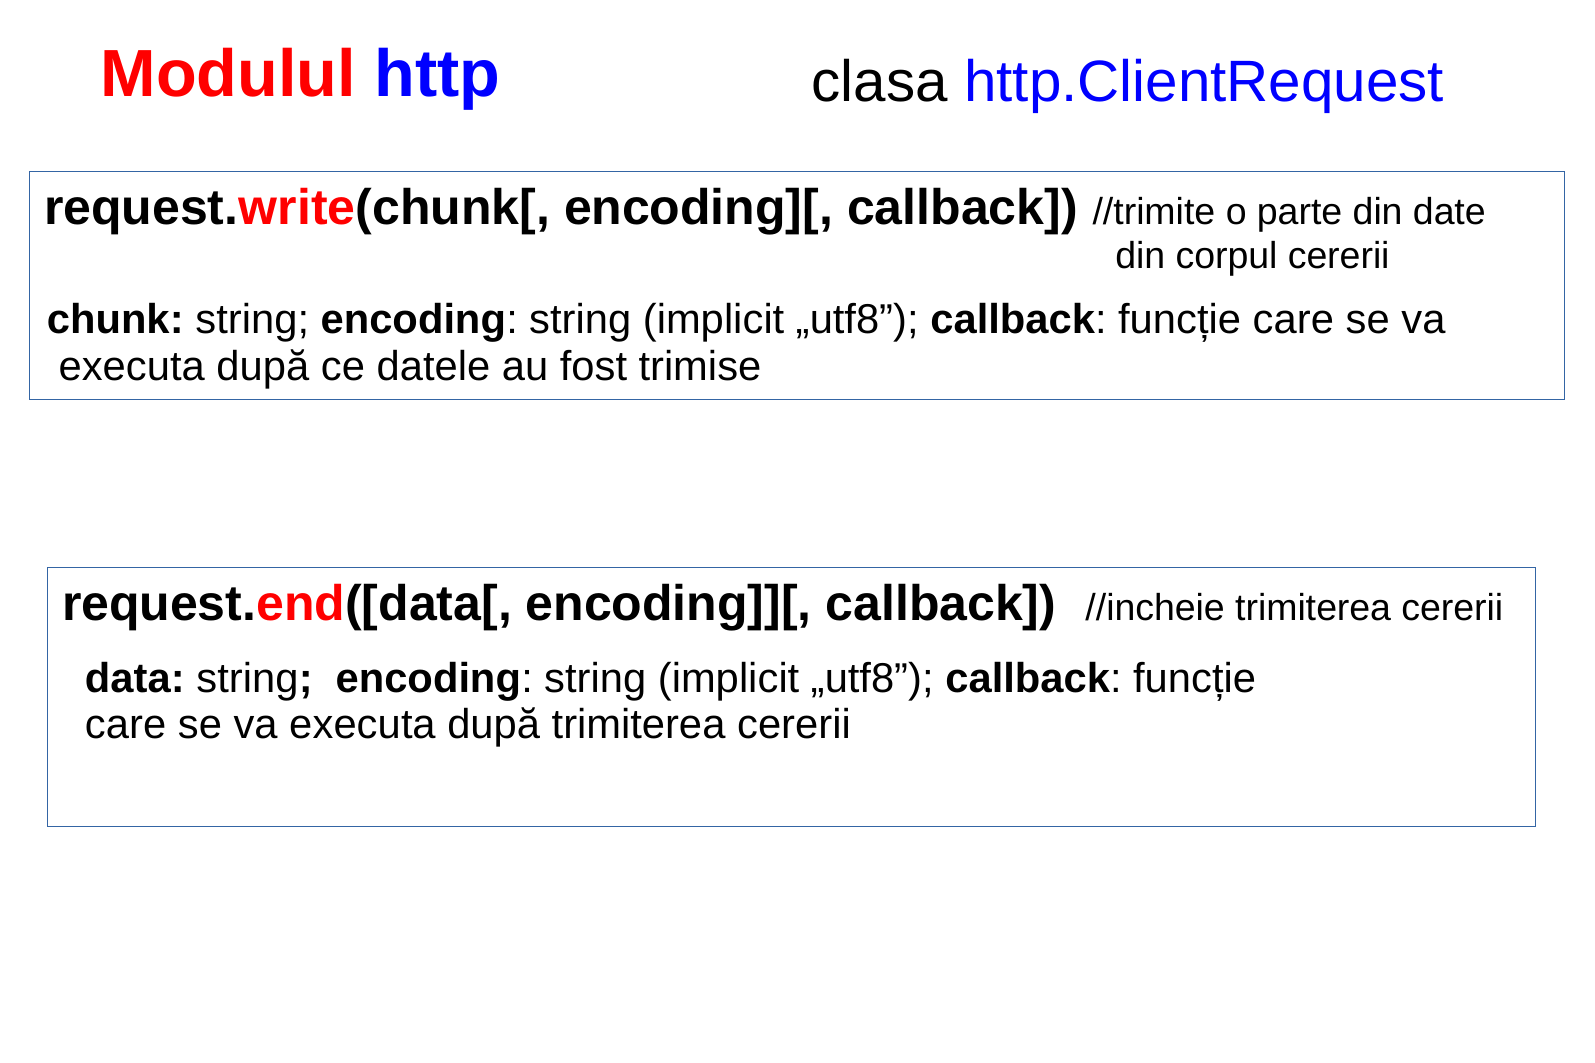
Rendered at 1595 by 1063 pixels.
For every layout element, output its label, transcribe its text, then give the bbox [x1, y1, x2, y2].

text_box request.write(chunk[, encoding][, callback]) //trimite o parte din date din corpul cererii [29, 171, 1565, 400]
text_box clasa http.ClientRequest [796, 41, 1460, 122]
text_box Modulul http [67, 29, 1458, 170]
text_box request.end([data[, encoding]][, callback]) //incheie trimiterea cererii [47, 567, 1536, 827]
text_box data: string; encoding: string (implicit „utf8”); callback: funcție care se va executa după trimiterea cererii [70, 647, 1324, 802]
text_box chunk: string; encoding: string (implicit „utf8”); callback: funcție care se va executa după ce datele au fost trimise [32, 288, 1595, 453]
